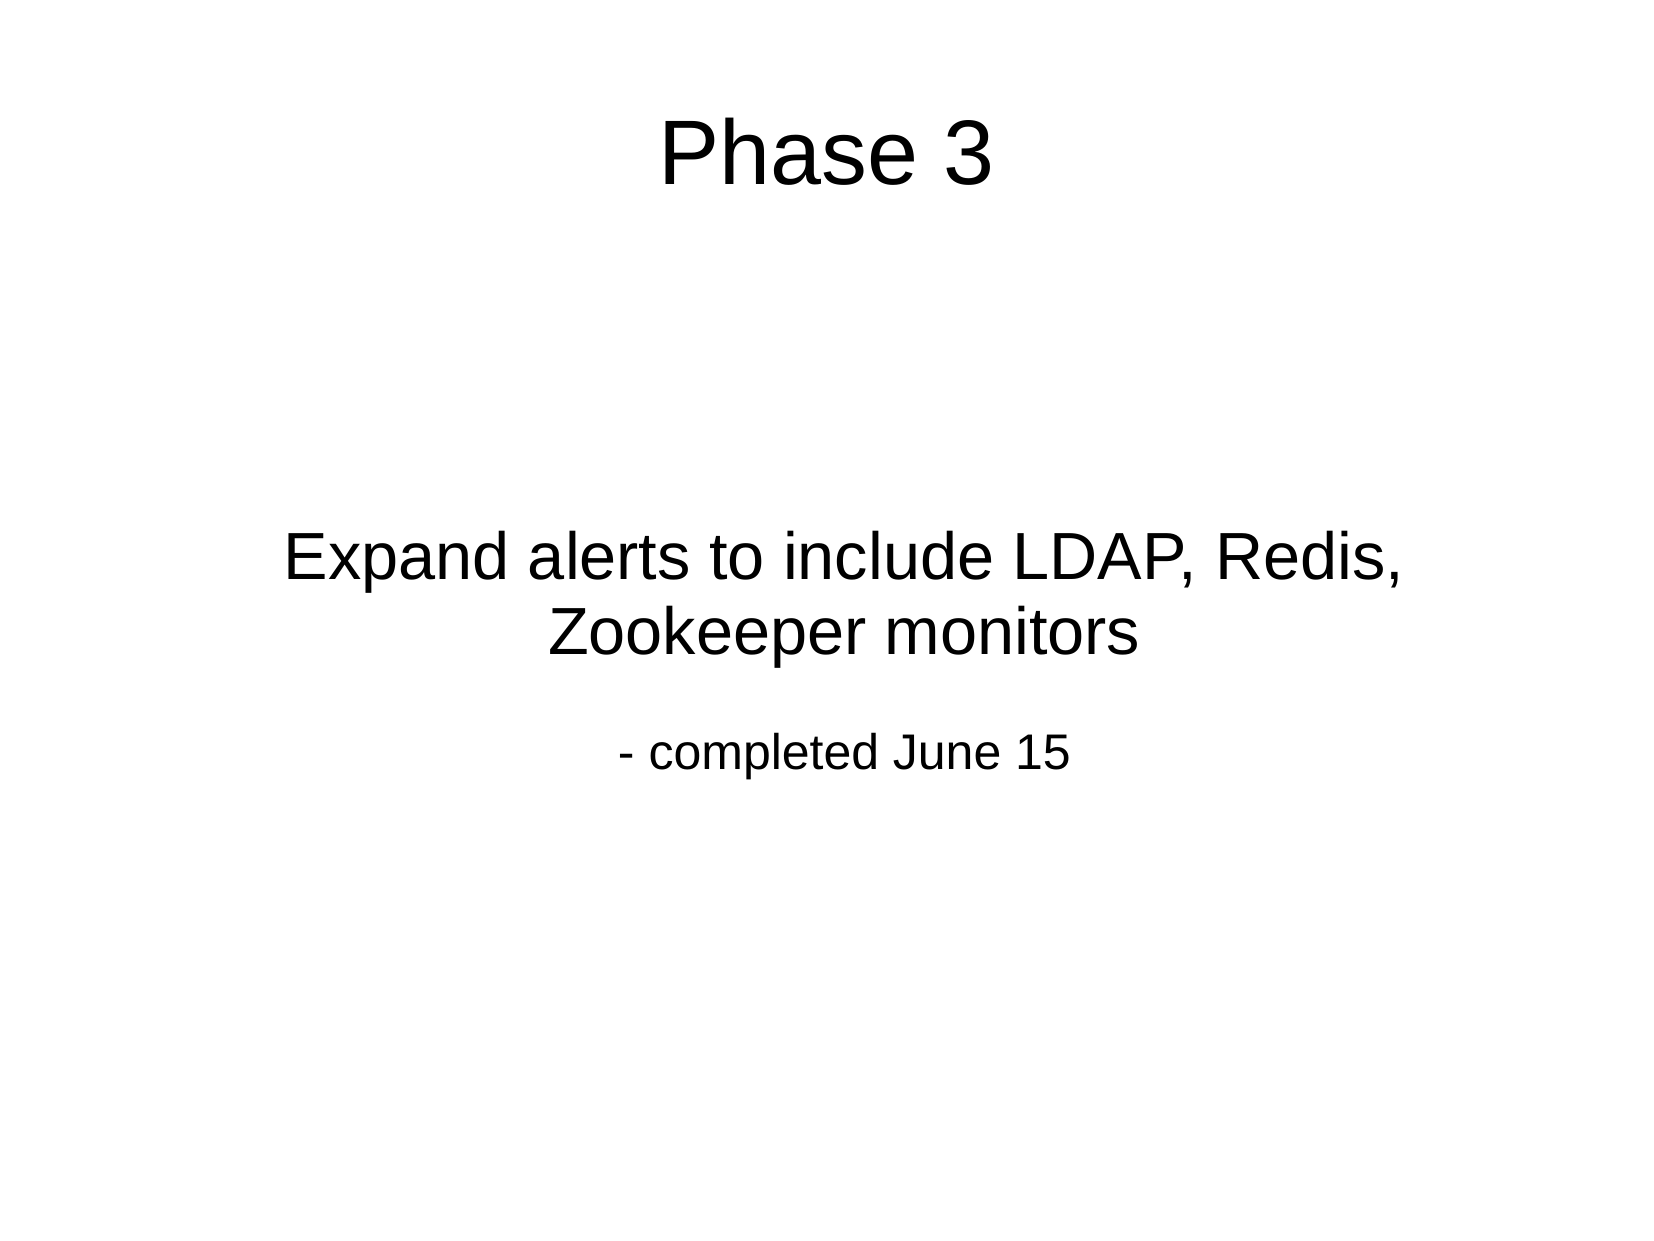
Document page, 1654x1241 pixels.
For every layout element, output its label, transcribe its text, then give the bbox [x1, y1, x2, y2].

title Phase 3 [82, 49, 1571, 257]
subtitle Expand alerts to include LDAP, Redis, Zookeeper monitors - completed June 15 [82, 290, 1571, 1010]
